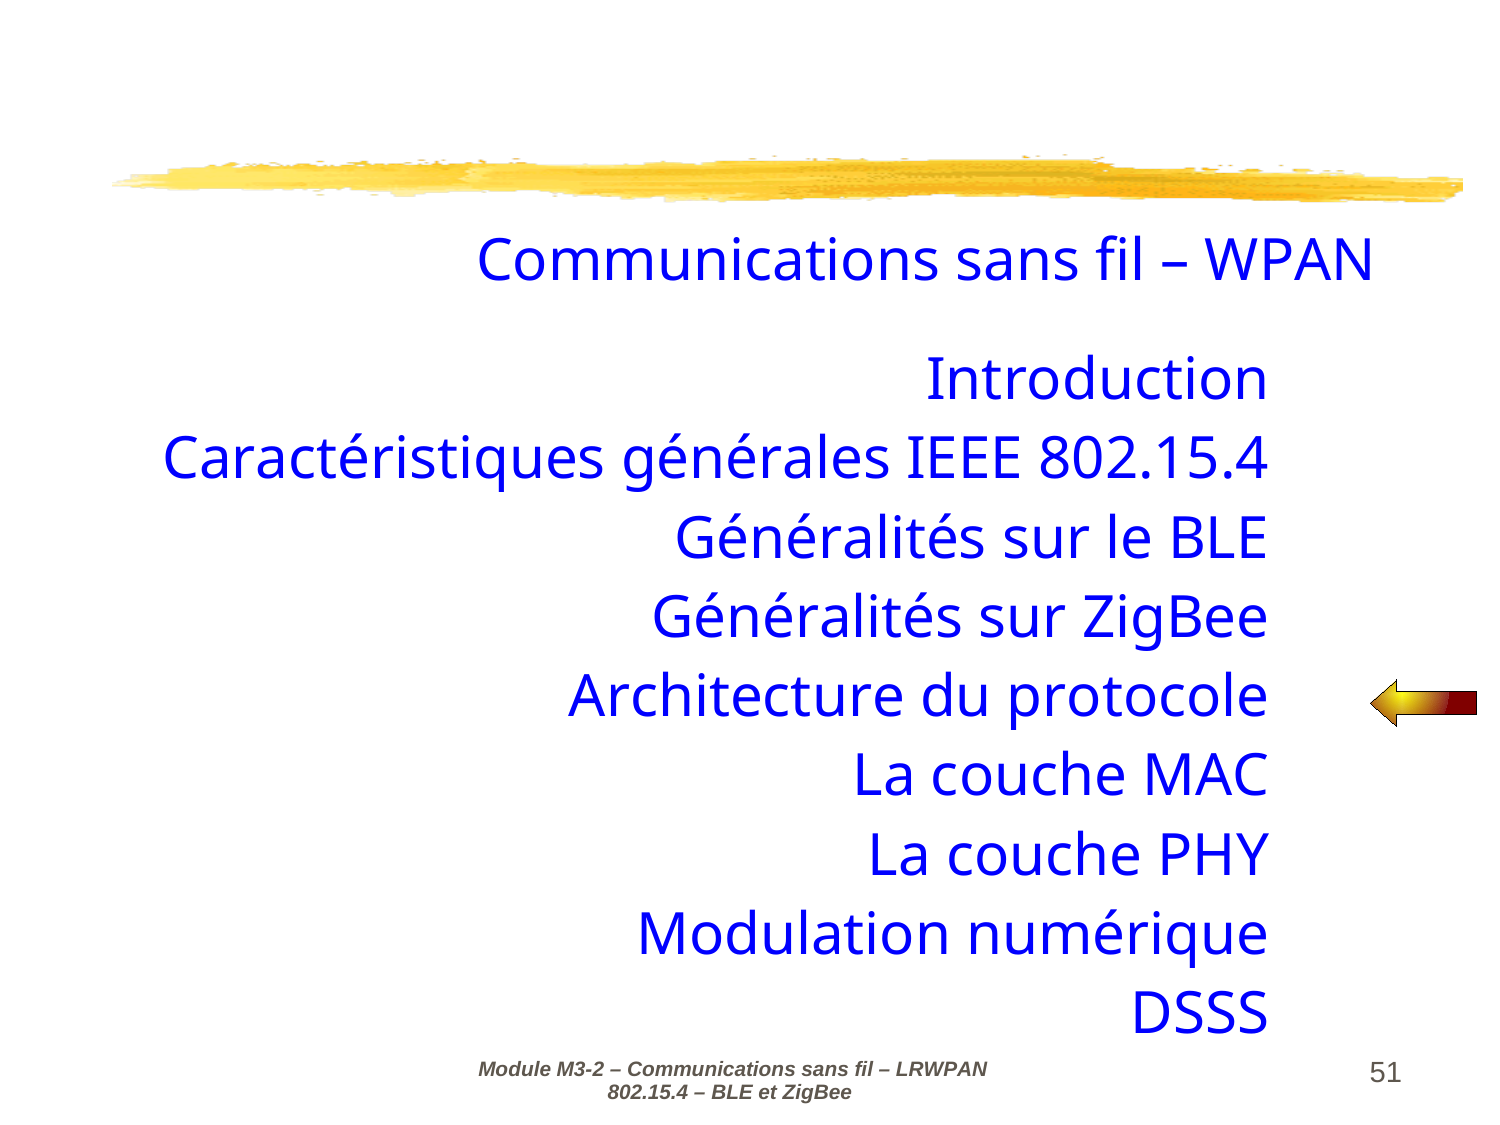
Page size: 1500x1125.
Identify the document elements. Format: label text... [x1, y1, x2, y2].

picture [112, 149, 1463, 213]
text_box [1370, 679, 1477, 727]
title Communications sans fil – WPAN [101, 215, 1377, 301]
text_box Introduction Caractéristiques générales IEEE 802.15.4 Généralités sur le BLE Généralités sur ZigBee Architecture du protocole La couche MAC La couche PHY Modulation numérique DSSS [147, 329, 1384, 1094]
